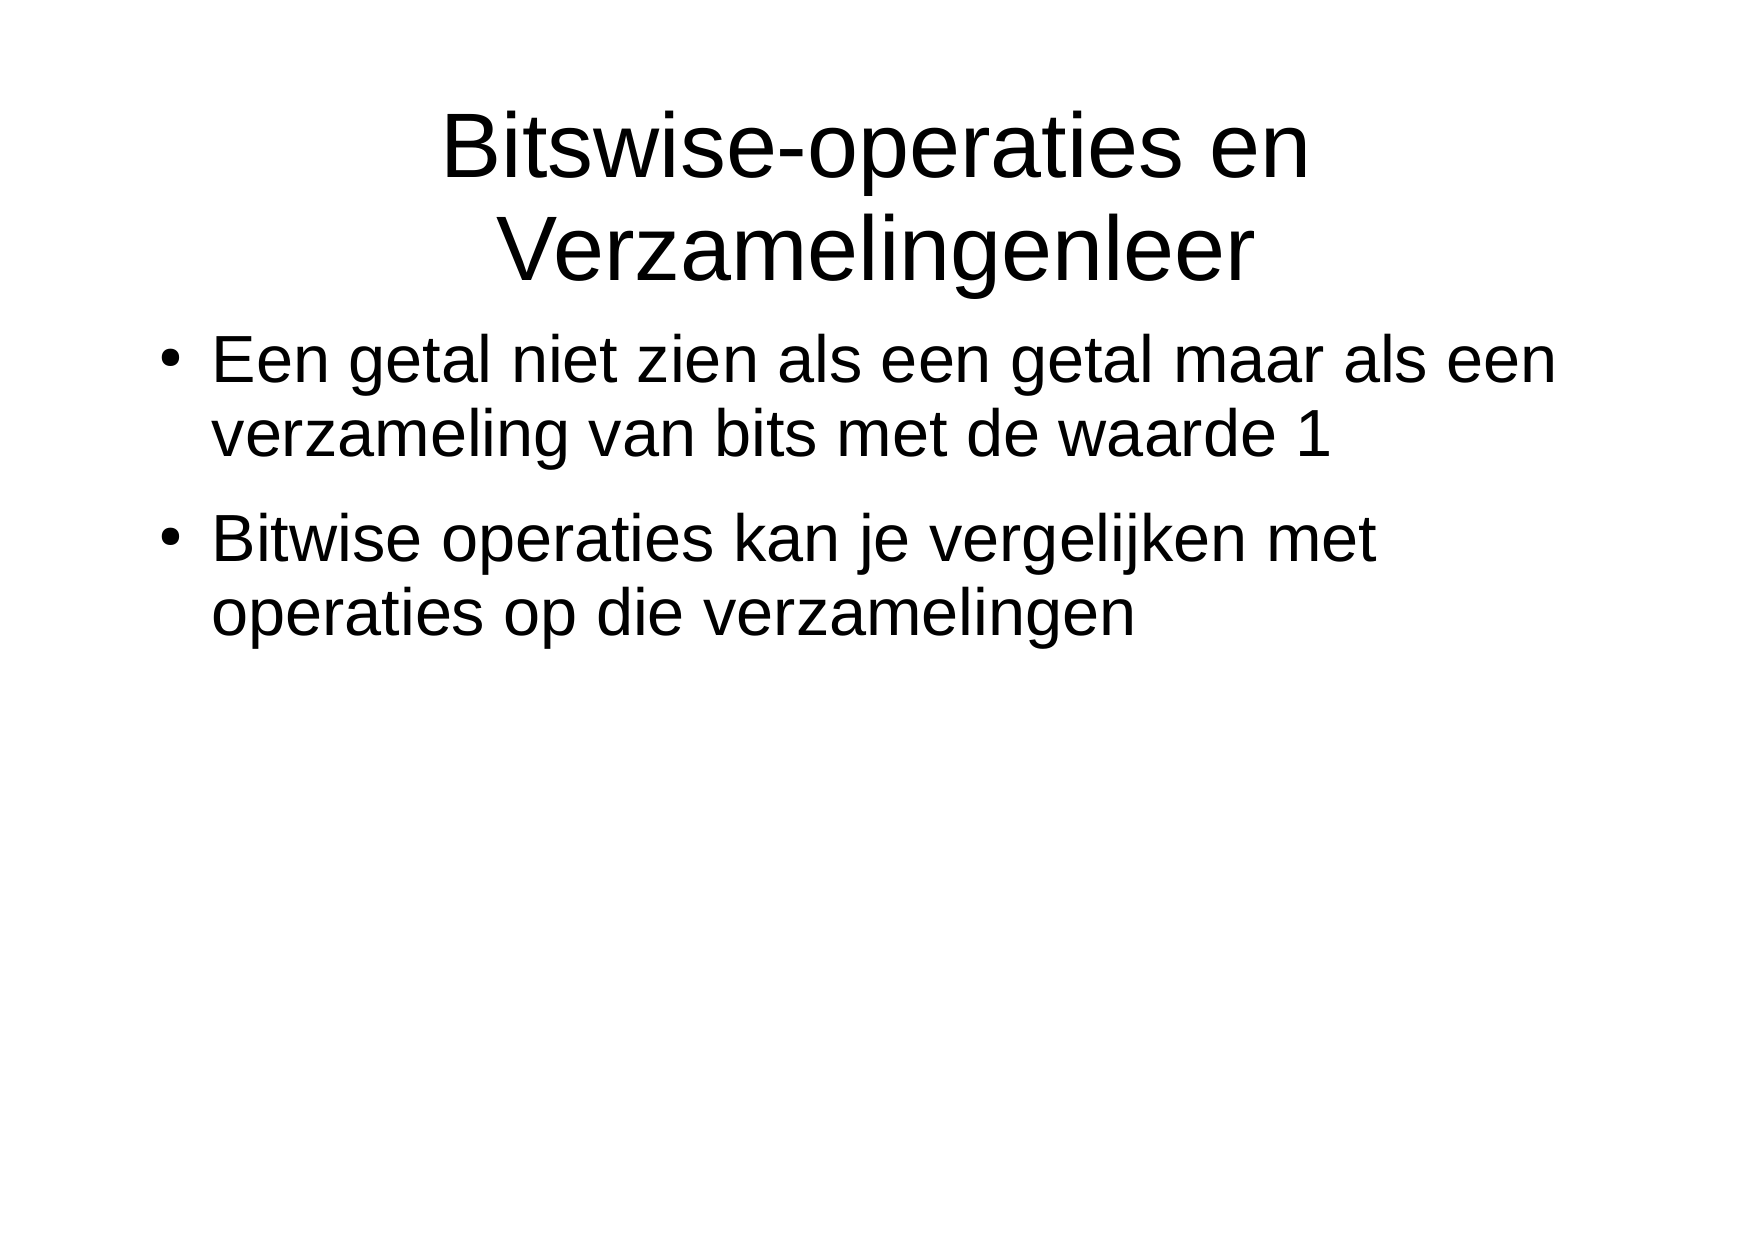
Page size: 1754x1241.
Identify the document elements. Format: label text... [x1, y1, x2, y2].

title Bitswise-operaties en Verzamelingenleer [140, 94, 1614, 301]
list Een getal niet zien als een getal maar als een verzameling van bits met de waarde 1 Bitwise operaties kan je vergelijken met operaties op die verzamelingen [140, 321, 1614, 973]
